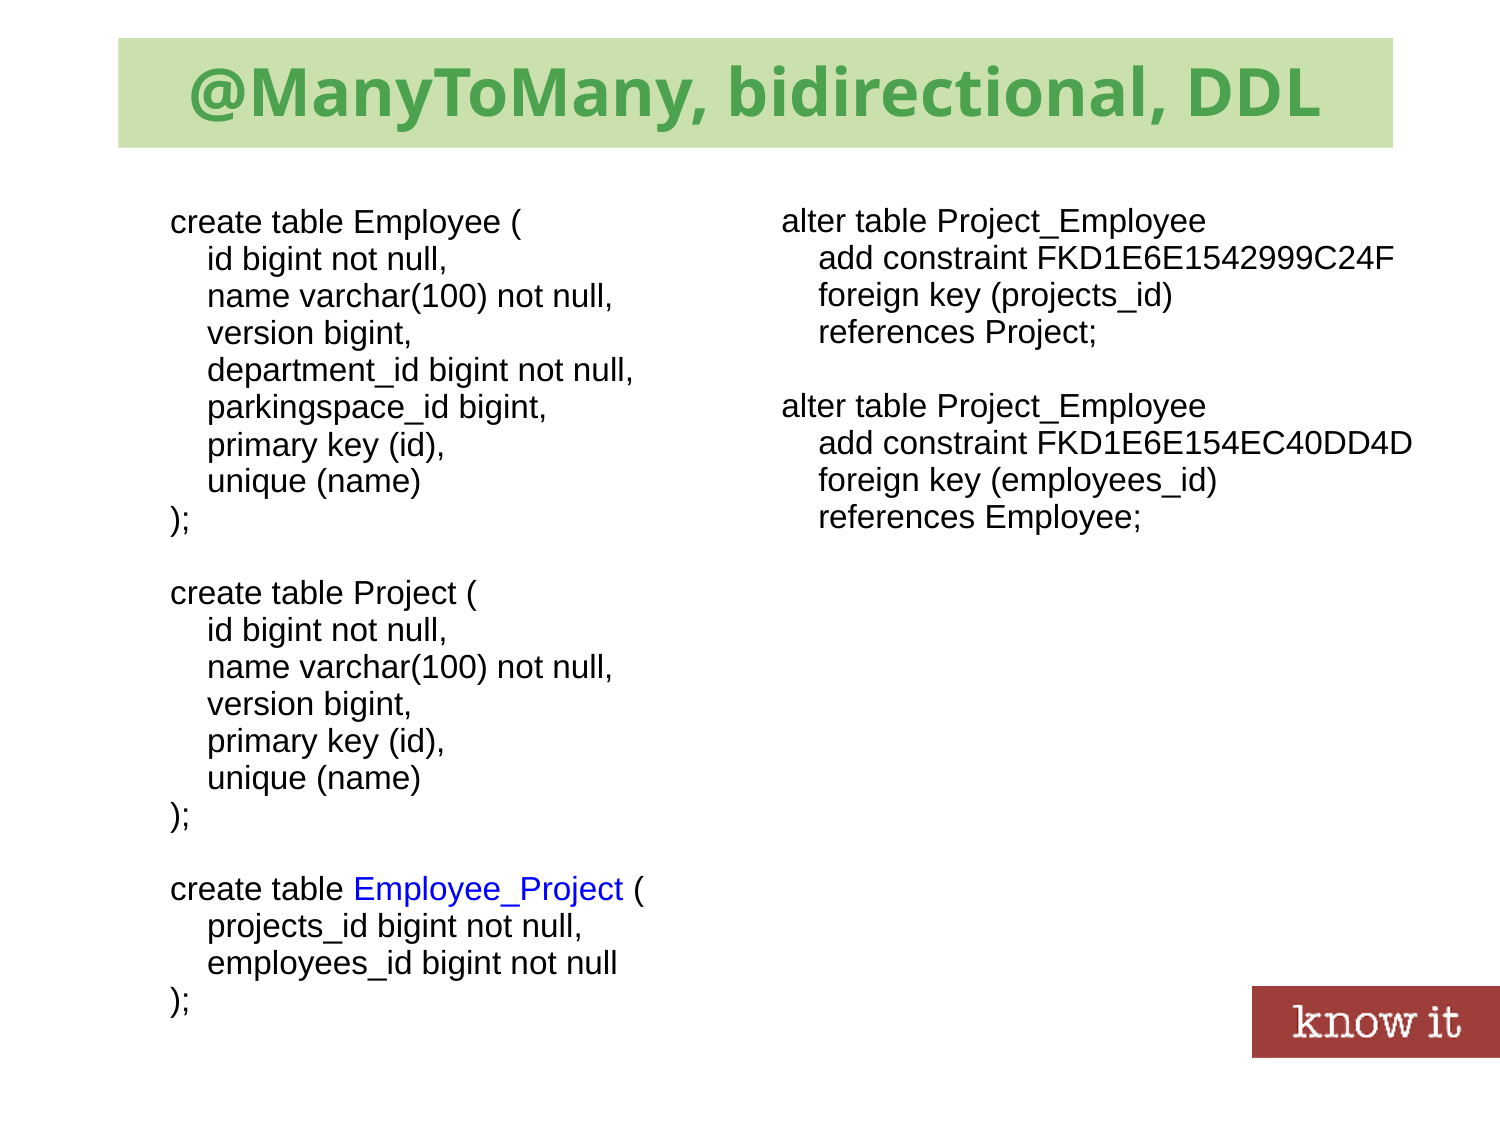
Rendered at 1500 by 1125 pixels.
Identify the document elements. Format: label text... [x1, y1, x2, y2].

text_box create table Employee ( id bigint not null, name varchar(100) not null, version bigint, department_id bigint not null, parkingspace_id bigint, primary key (id), unique (name) ); create table Project ( id bigint not null, name varchar(100) not null, version bigint, primary key (id), unique (name) ); create table Employee_Project ( projects_id bigint not null, employees_id bigint not null ); [118, 196, 685, 1069]
text_box @ManyToMany, bidirectional, DDL [118, 38, 1394, 148]
text_box alter table Project_Employee add constraint FKD1E6E1542999C24F foreign key (projects_id) references Project; alter table Project_Employee add constraint FKD1E6E154EC40DD4D foreign key (employees_id) references Employee; [729, 195, 1435, 746]
picture [1252, 986, 1500, 1058]
